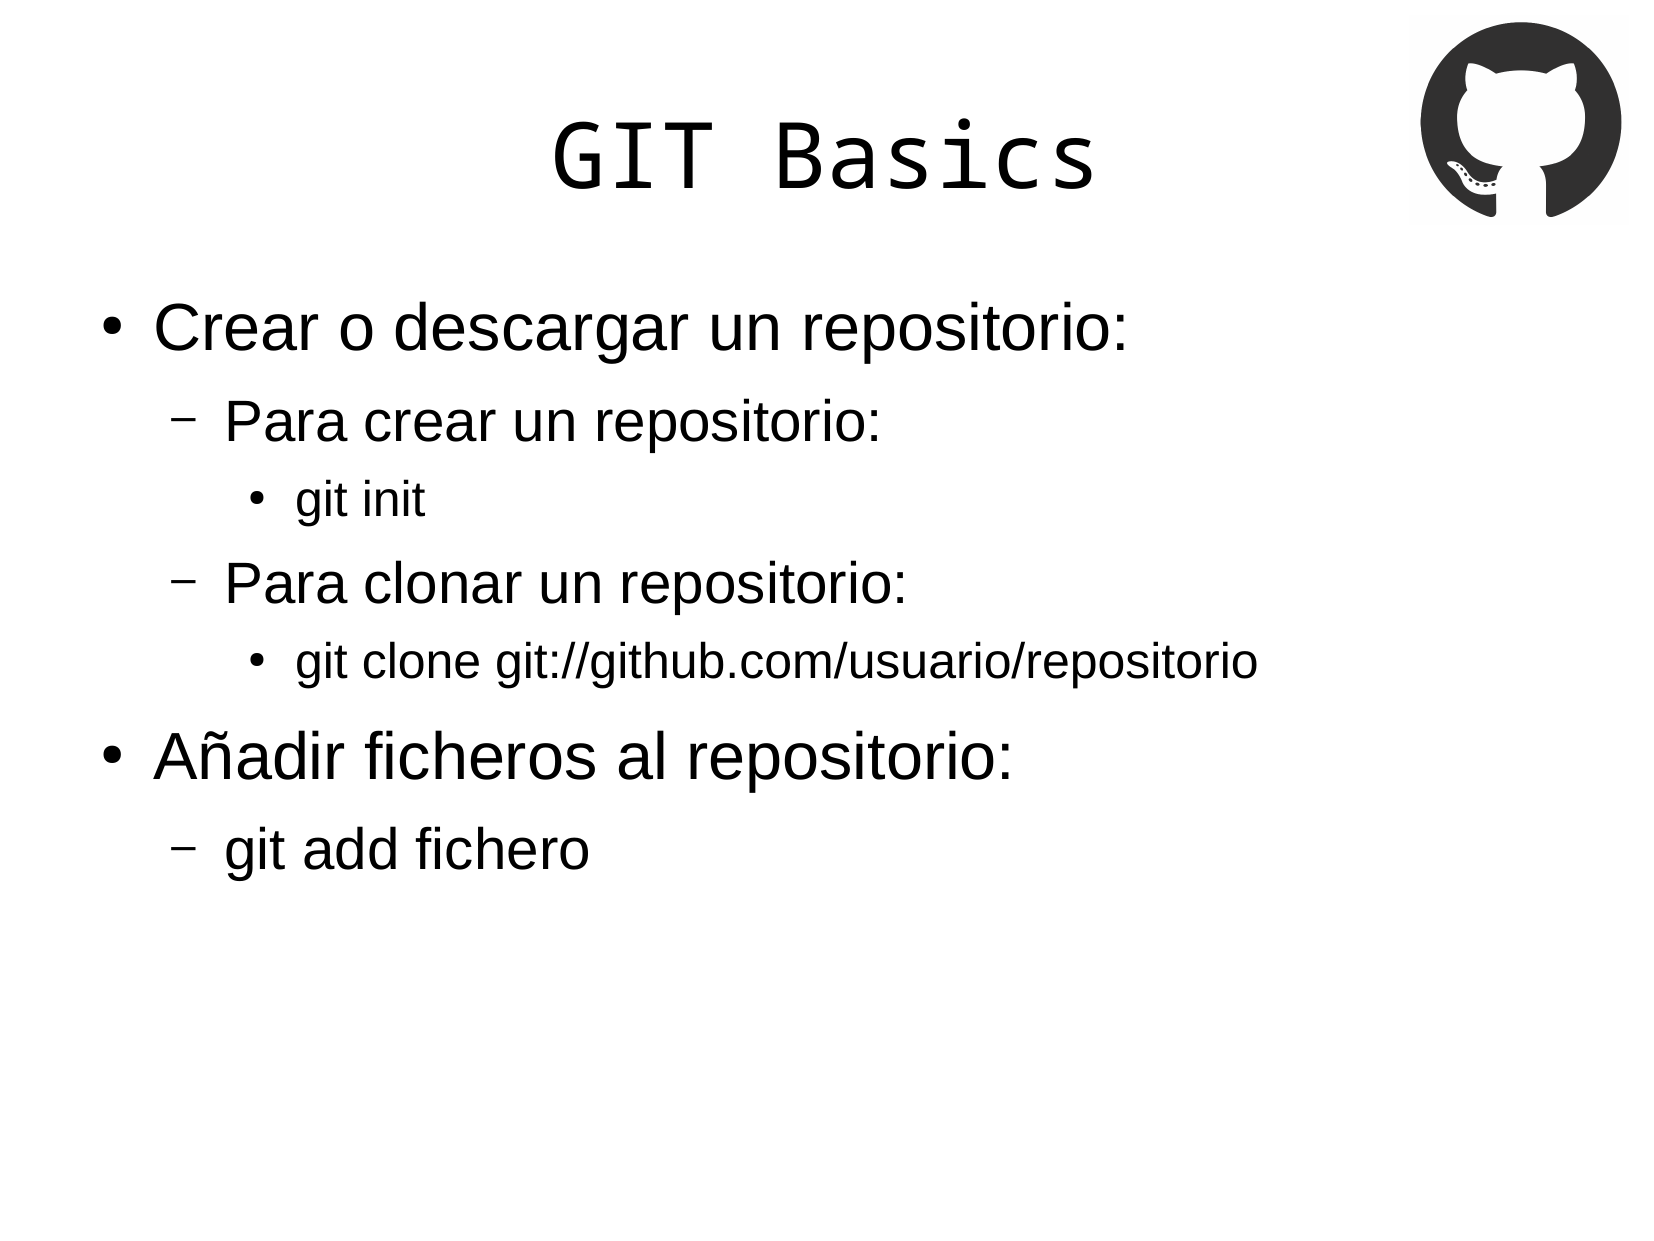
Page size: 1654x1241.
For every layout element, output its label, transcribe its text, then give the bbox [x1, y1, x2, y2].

picture [1409, 15, 1629, 226]
list Crear o descargar un repositorio: Para crear un repositorio: git init Para clonar un repositorio: git clone git://github.com/usuario/repositorio Añadir ficheros al repositorio: git add fichero [82, 290, 1571, 1010]
title GIT Basics [82, 49, 1571, 257]
